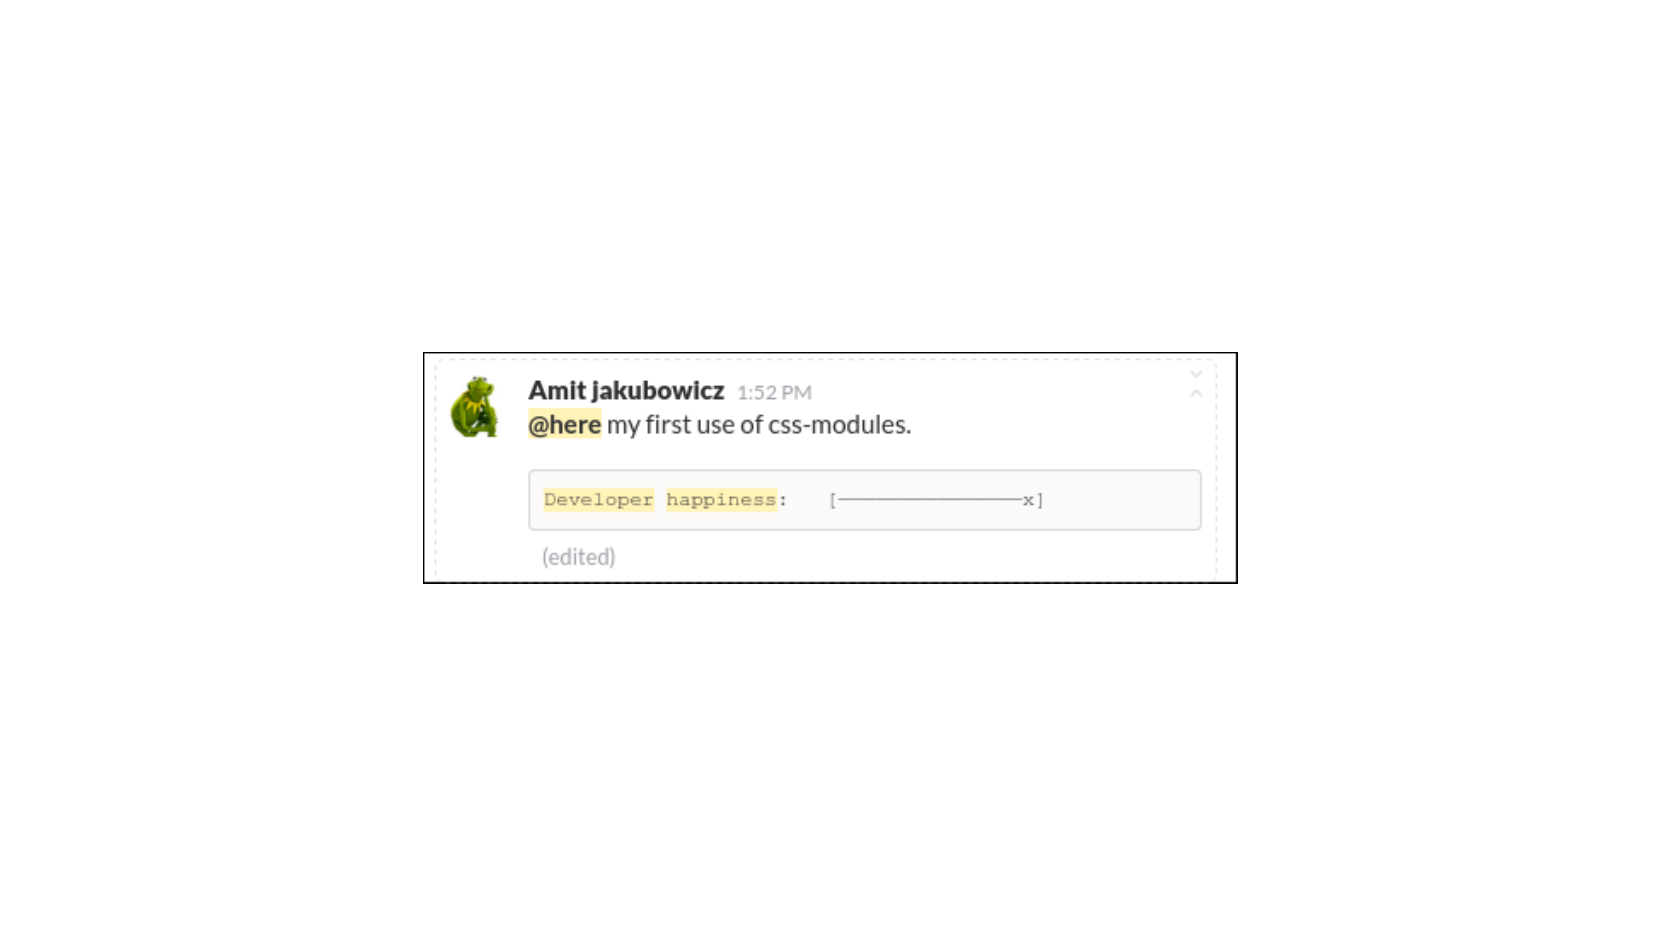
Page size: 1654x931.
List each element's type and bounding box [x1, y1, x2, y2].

picture [423, 352, 1238, 585]
